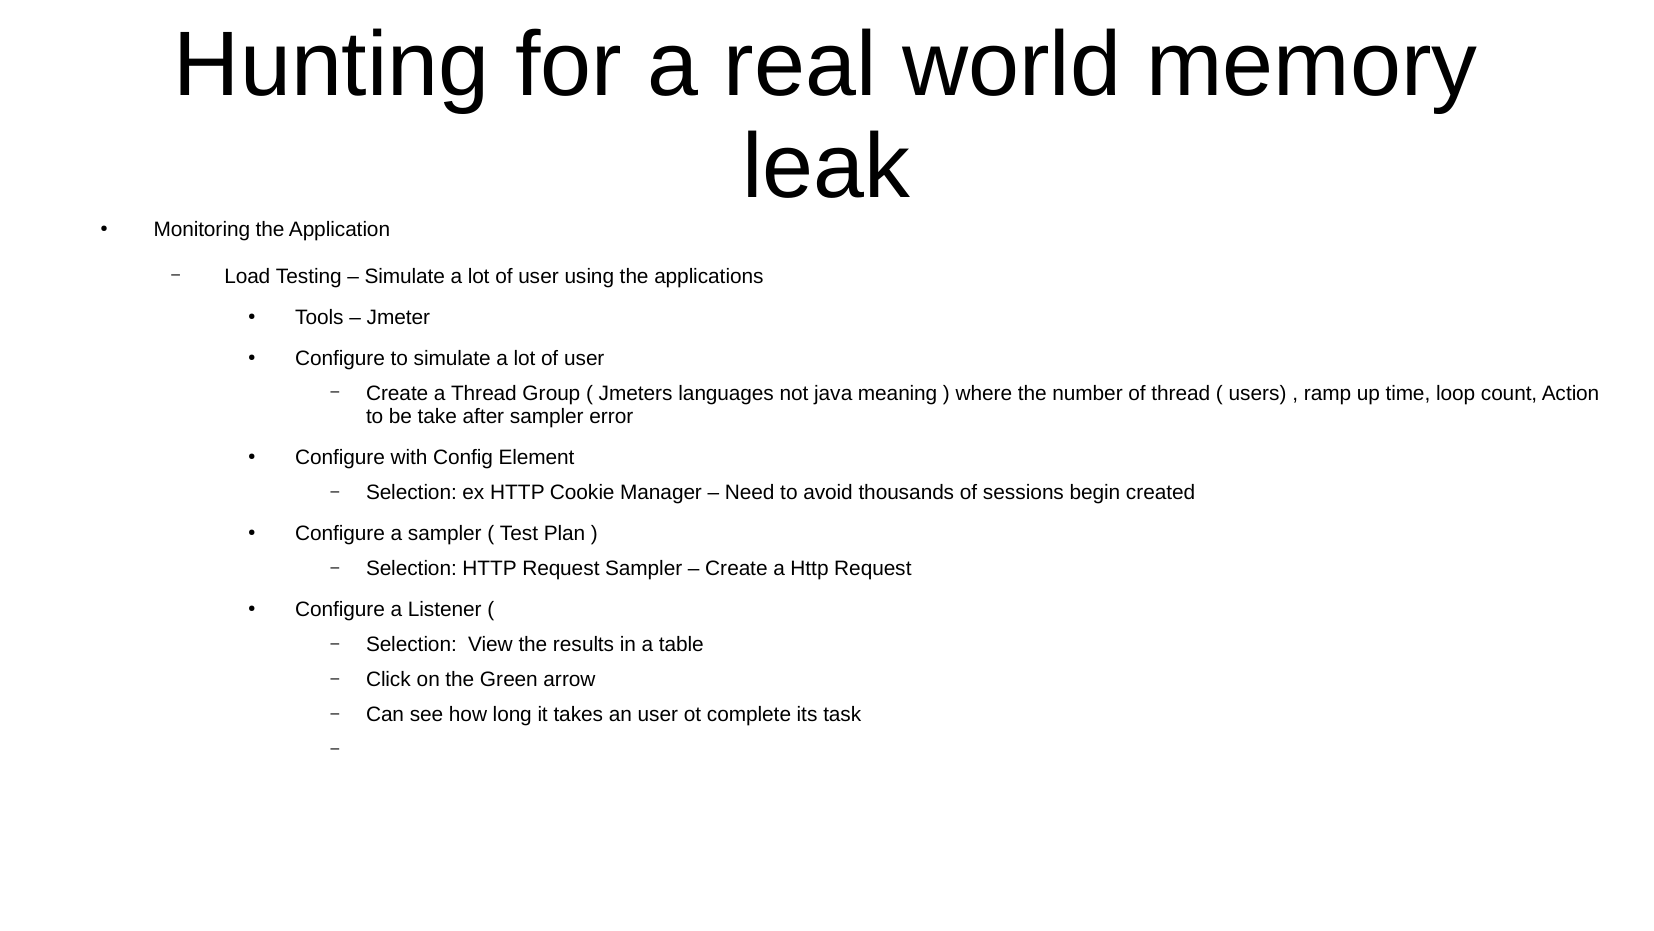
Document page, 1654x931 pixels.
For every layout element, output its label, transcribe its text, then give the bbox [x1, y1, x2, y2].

title Hunting for a real world memory leak [82, 12, 1571, 217]
list Monitoring the Application Load Testing – Simulate a lot of user using the applications Tools – Jmeter Configure to simulate a lot of user Create a Thread Group ( Jmeters languages not java meaning ) where the number of thread ( users) , ramp up time, loop count, Action to be take after sampler error Configure with Config Element Selection: ex HTTP Cookie Manager – Need to avoid thousands of sessions begin created Configure a sampler ( Test Plan ) Selection: HTTP Request Sampler – Create a Http Request Configure a Listener ( Selection: View the results in a table Click on the Green arrow Can see how long it takes an user ot complete its task [82, 217, 1606, 901]
